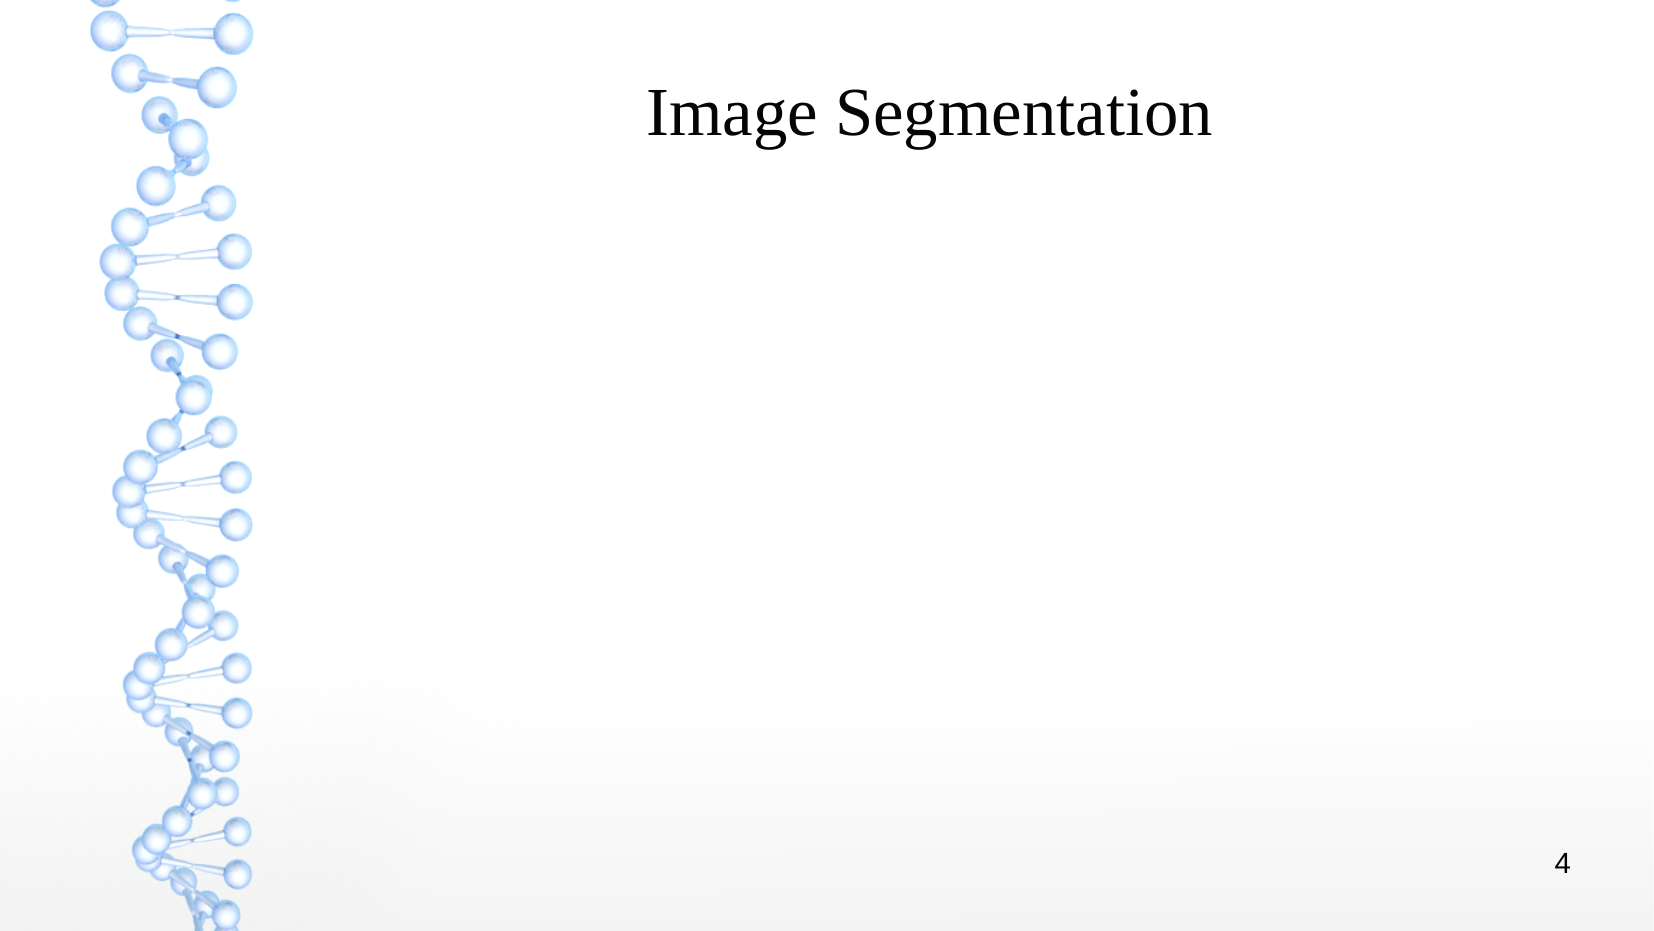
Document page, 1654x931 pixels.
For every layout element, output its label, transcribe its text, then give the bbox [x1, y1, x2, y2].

picture [0, 0, 1654, 931]
title Image Segmentation [265, 35, 1595, 189]
